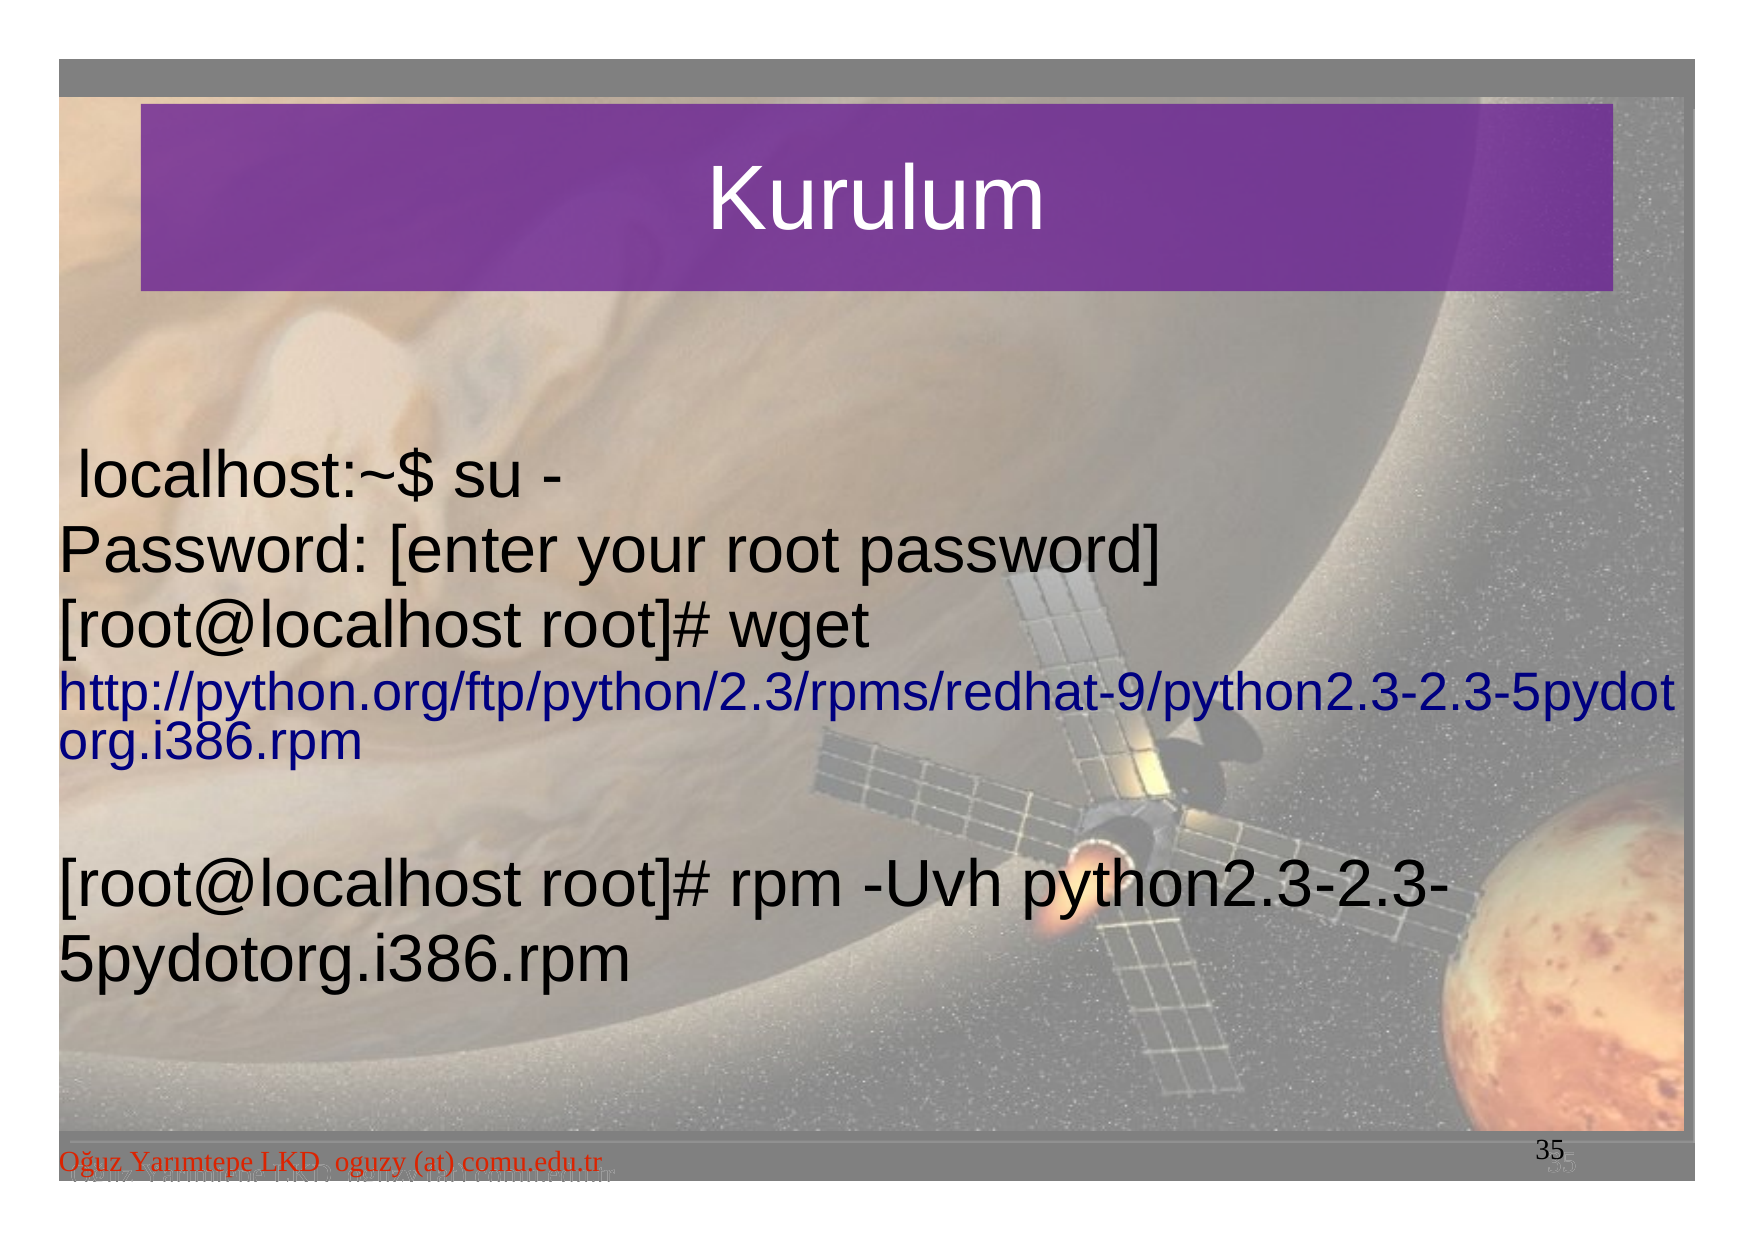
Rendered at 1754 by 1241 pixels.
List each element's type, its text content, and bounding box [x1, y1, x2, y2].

title Kurulum [140, 103, 1614, 292]
subtitle localhost:~$ su - Password: [enter your root password] [root@localhost root]# wget http://python.org/ftp/python/2.3/rpms/redhat-9/python2.3-2.3-5pydotorg.i386.rpm [root@localhost root]# rpm -Uvh python2.3-2.3-5pydotorg.i386.rpm [59, 321, 1695, 1063]
picture [59, 97, 1684, 321]
picture [59, 1063, 1684, 1131]
